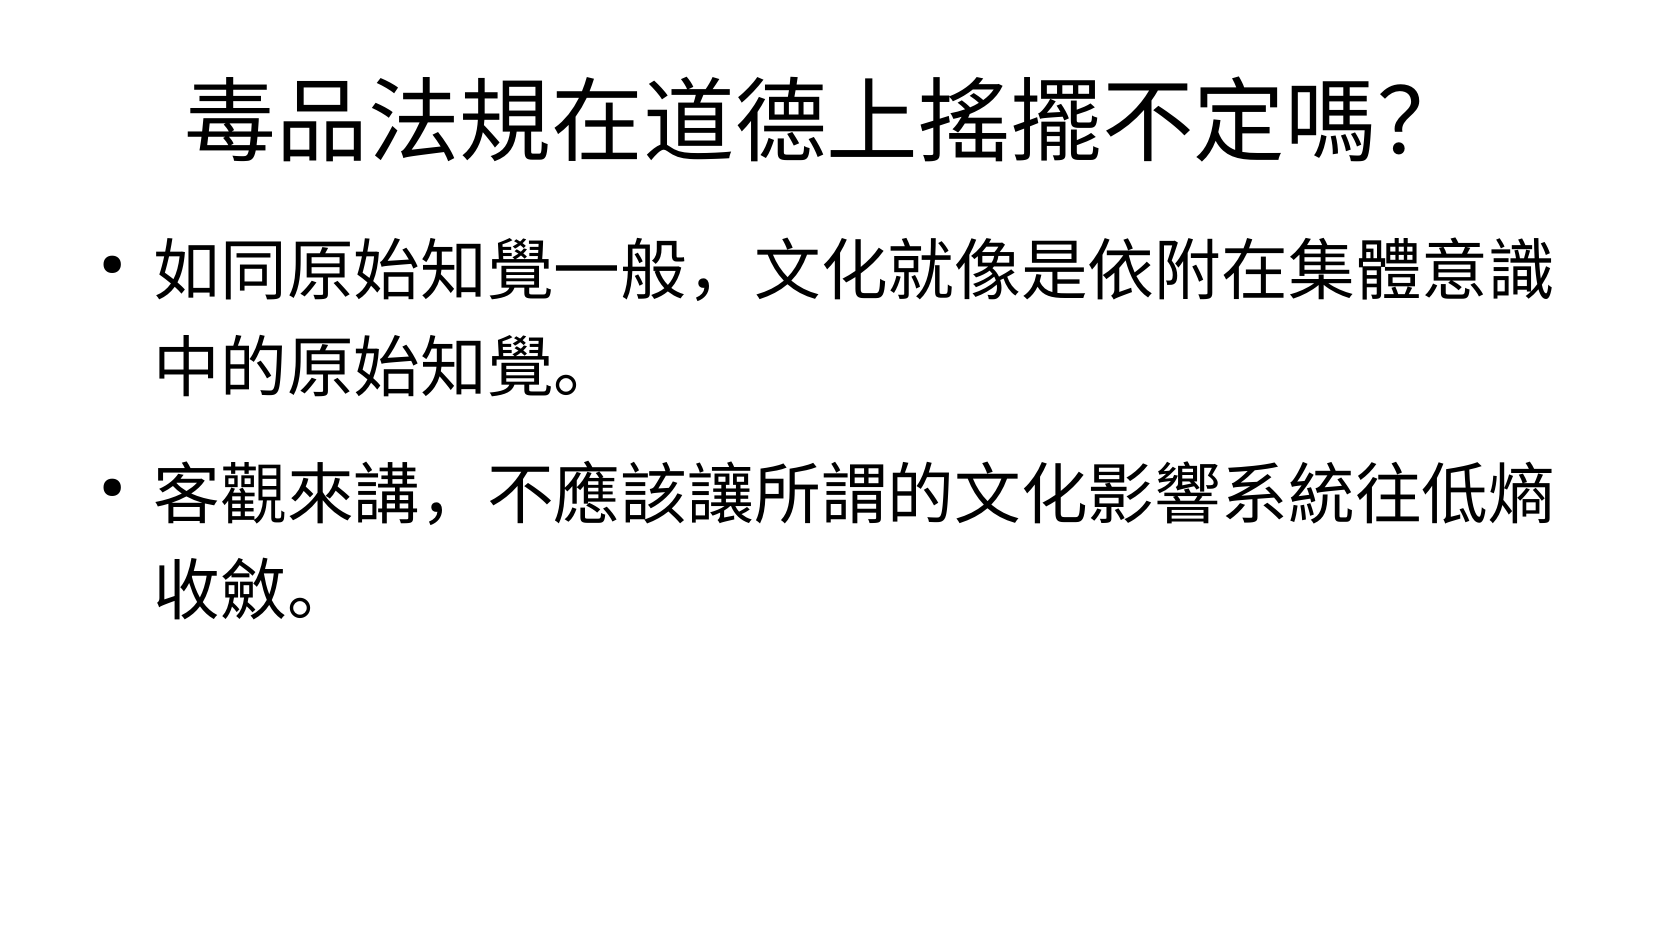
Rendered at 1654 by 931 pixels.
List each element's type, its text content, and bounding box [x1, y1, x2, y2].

list 如同原始知覺一般，文化就像是依附在集體意識中的原始知覺。 客觀來講，不應該讓所謂的文化影響系統往低熵收斂。 [82, 217, 1571, 758]
title 毒品法規在道德上搖擺不定嗎？ [82, 37, 1571, 193]
